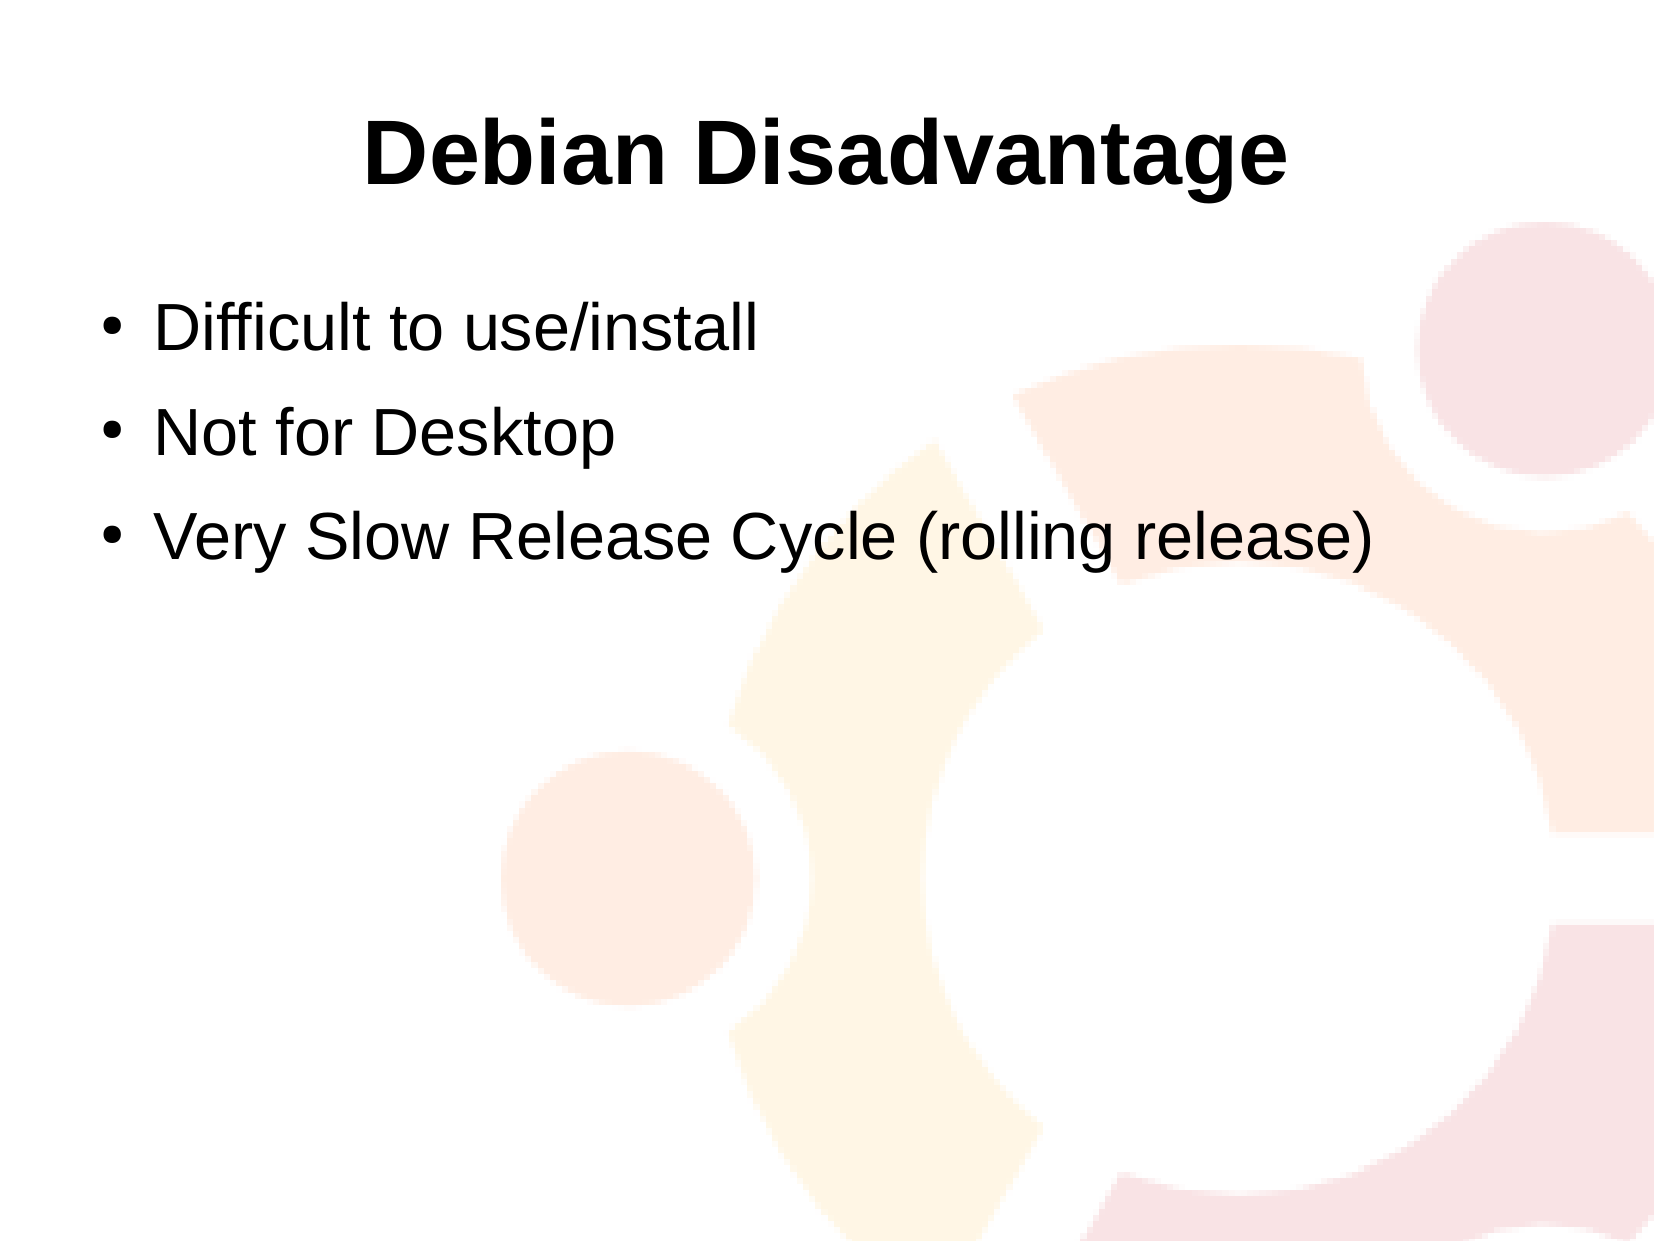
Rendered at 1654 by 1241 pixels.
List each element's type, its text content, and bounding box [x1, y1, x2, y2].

list Difficult to use/install Not for Desktop Very Slow Release Cycle (rolling release) [82, 290, 1571, 1109]
title Debian Disadvantage [82, 56, 1571, 250]
